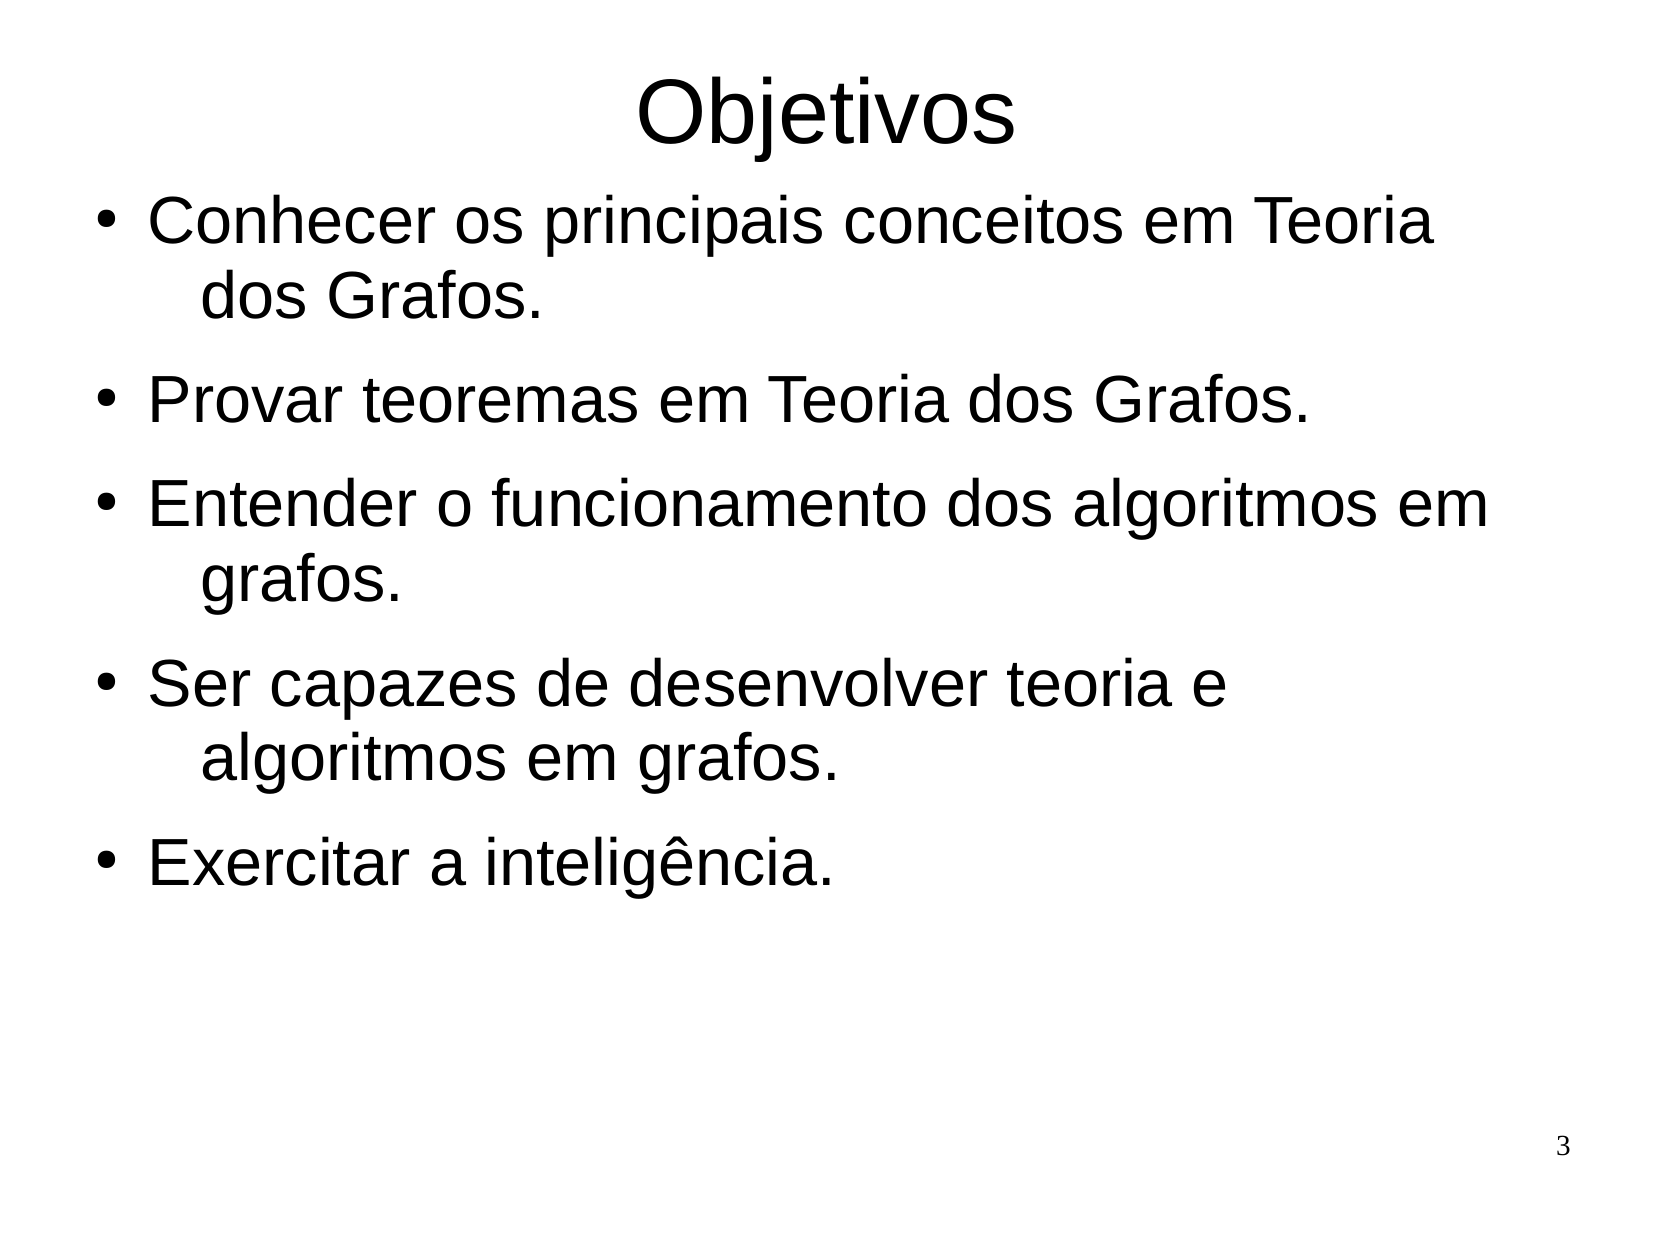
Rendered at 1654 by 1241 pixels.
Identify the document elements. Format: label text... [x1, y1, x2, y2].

title Objetivos [82, 8, 1571, 216]
list Conhecer os principais conceitos em Teoria dos Grafos. Provar teoremas em Teoria dos Grafos. Entender o funcionamento dos algoritmos em grafos. Ser capazes de desenvolver teoria e algoritmos em grafos. Exercitar a inteligência. [59, 183, 1548, 972]
